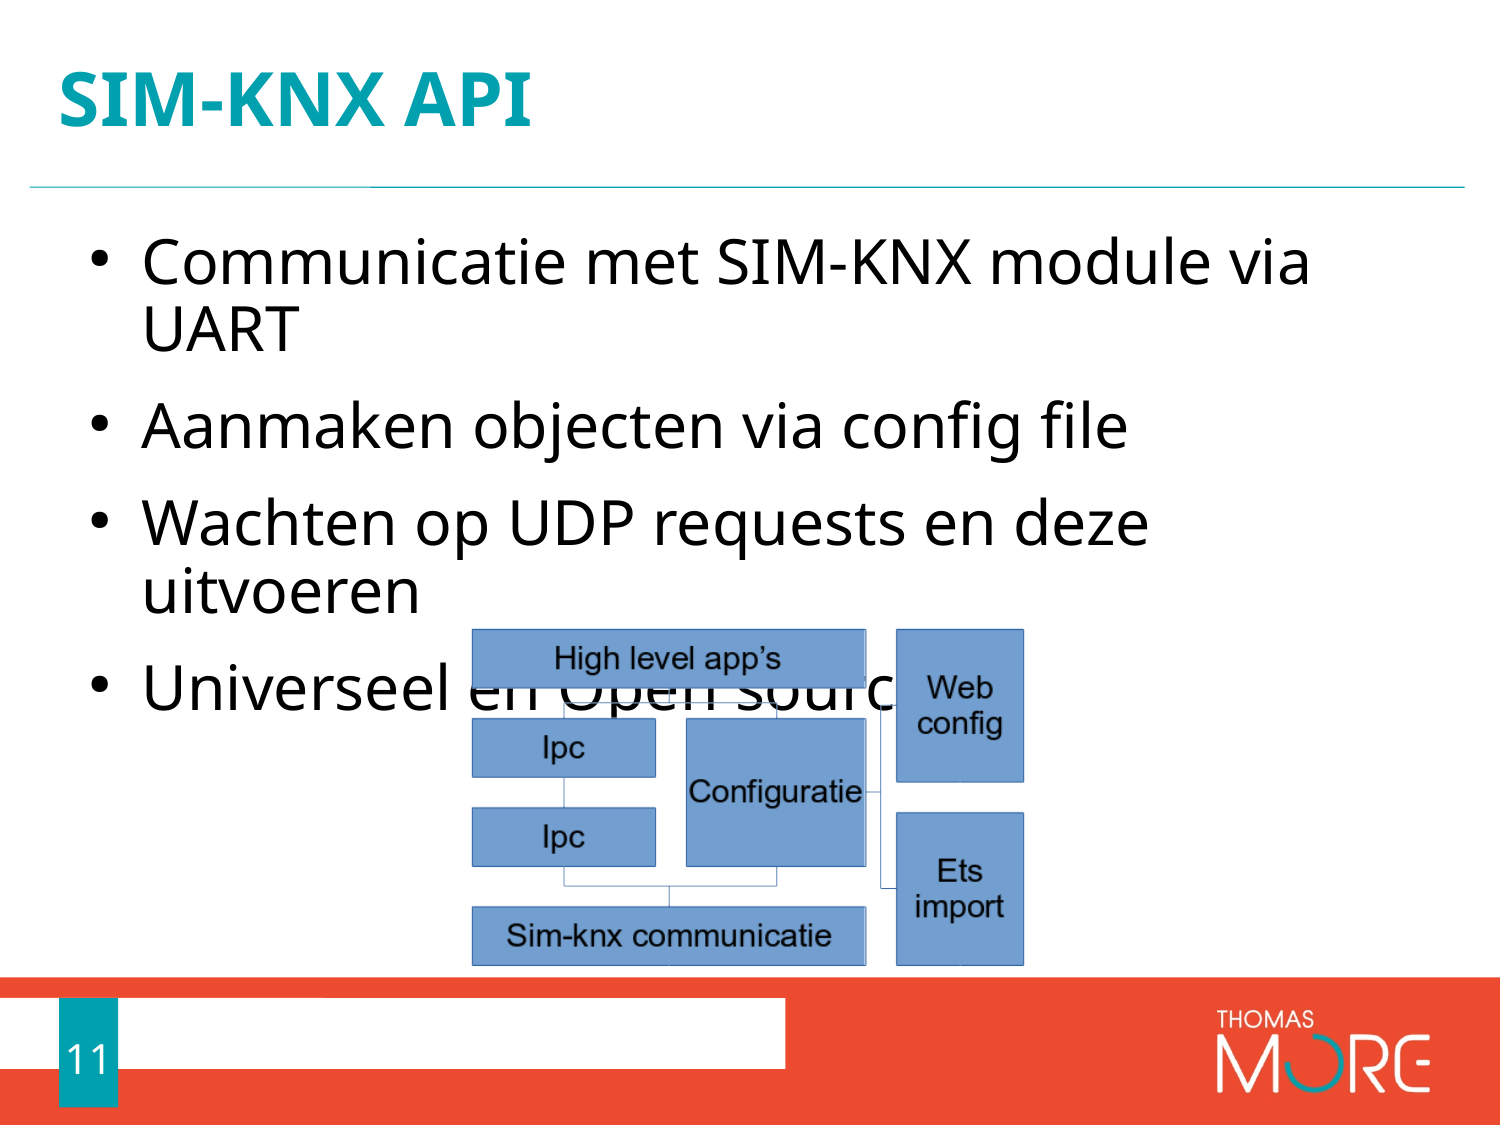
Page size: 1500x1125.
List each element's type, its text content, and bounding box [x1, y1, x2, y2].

list Communicatie met SIM-KNX module via UART Aanmaken objecten via config file Wachten op UDP requests en deze uitvoeren Universeel en Open source [0, 188, 1500, 916]
picture [1187, 980, 1459, 1122]
title SIM-knx api [0, 0, 1500, 188]
footer [123, 998, 786, 1069]
picture [440, 596, 1060, 999]
slide_number <number> [59, 998, 119, 1108]
